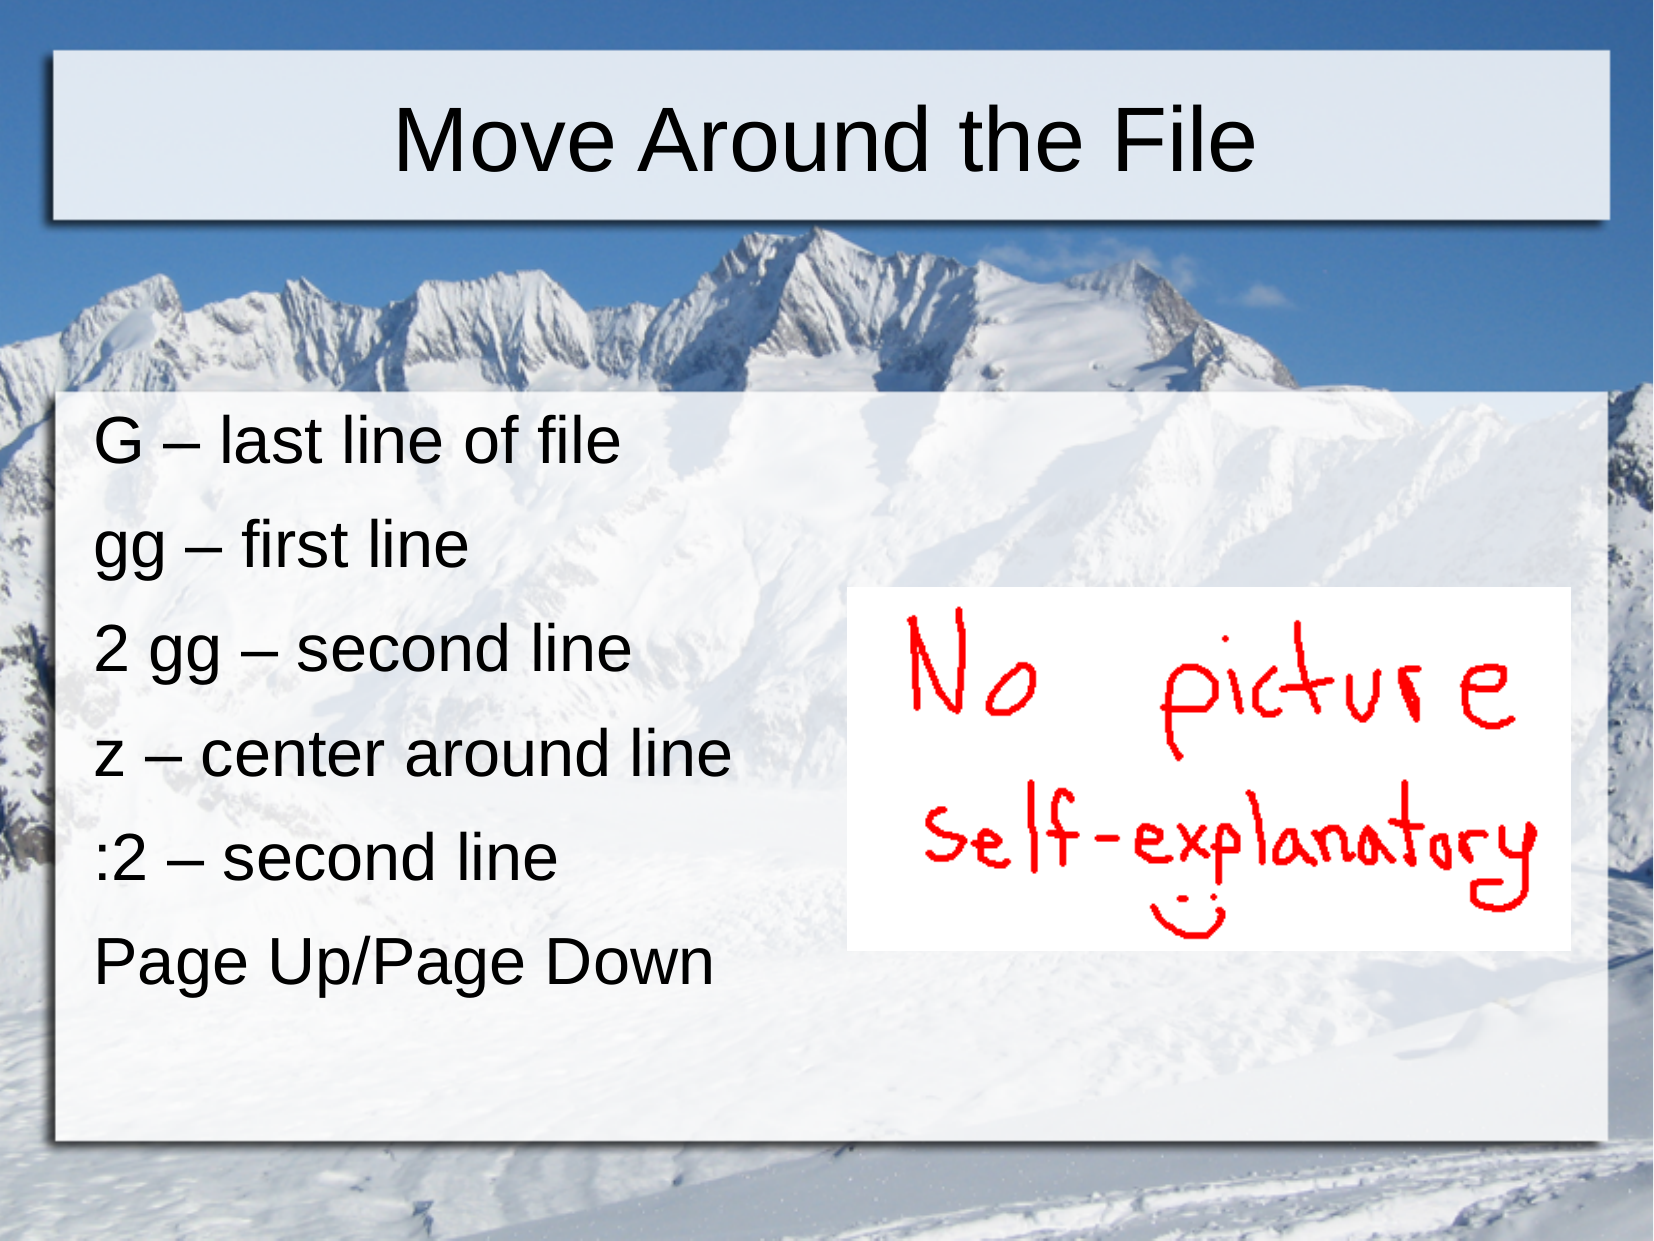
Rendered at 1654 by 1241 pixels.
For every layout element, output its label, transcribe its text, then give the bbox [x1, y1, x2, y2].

title Move Around the File [58, 36, 1594, 244]
picture [0, 0, 1654, 1241]
list G – last line of file gg – first line 2 gg – second line z – center around line :2 – second line Page Up/Page Down [75, 402, 799, 1077]
